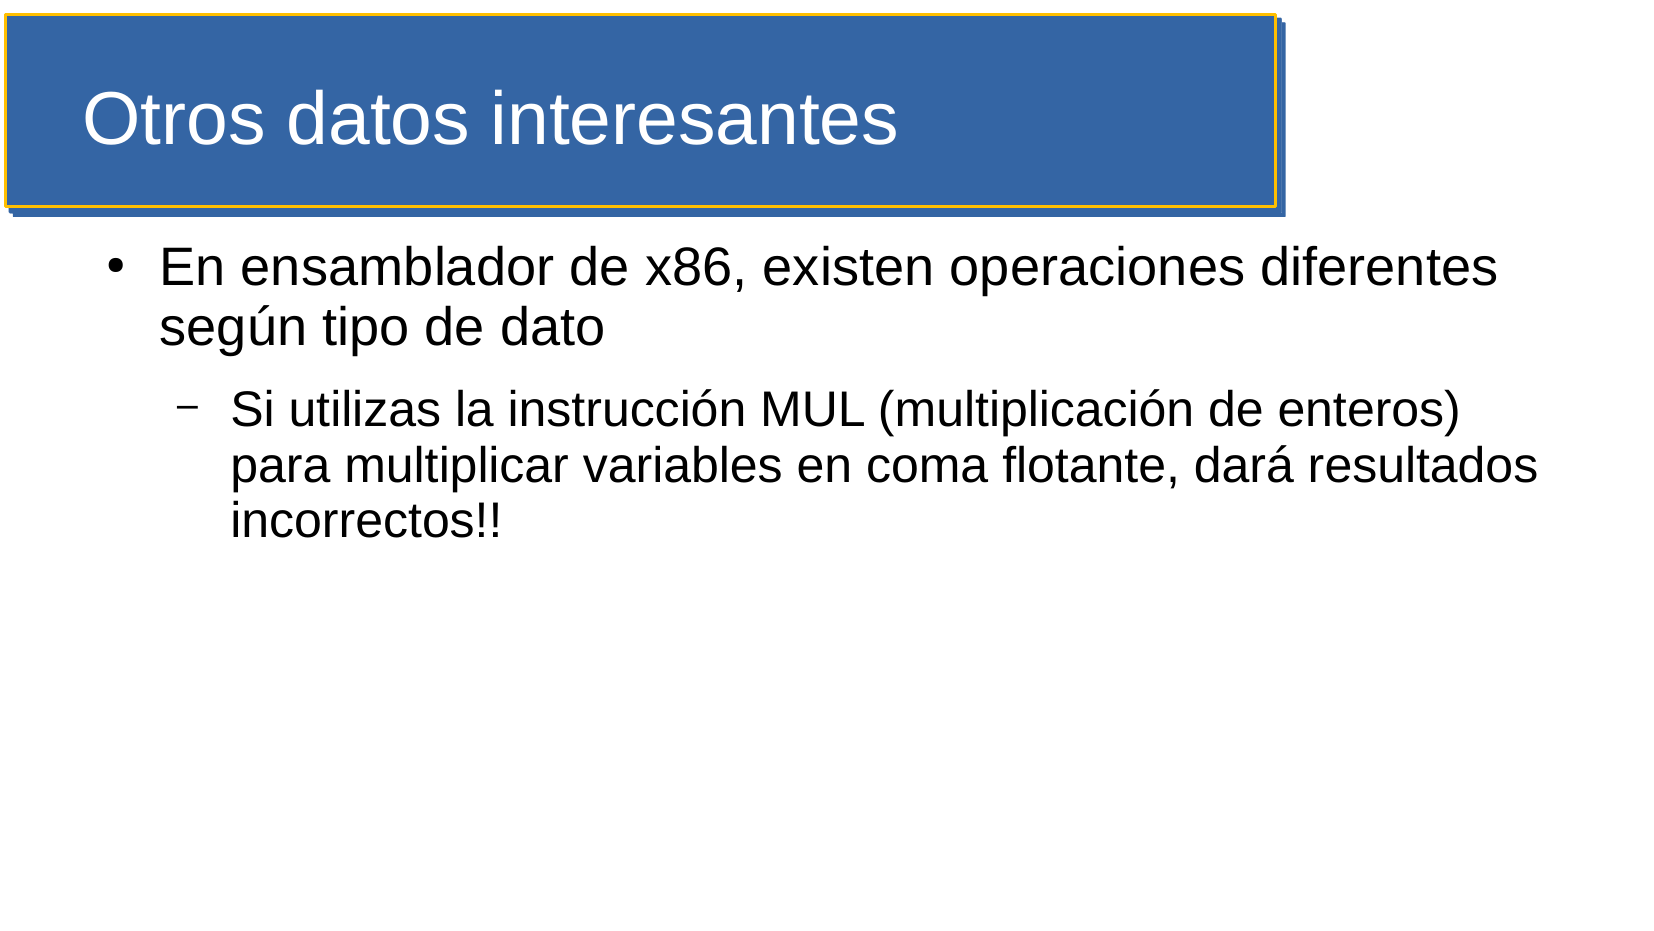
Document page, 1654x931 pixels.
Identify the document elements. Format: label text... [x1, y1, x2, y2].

title Otros datos interesantes [82, 44, 1235, 192]
list En ensamblador de x86, existen operaciones diferentes según tipo de dato Si utilizas la instrucción MUL (multiplicación de enteros) para multiplicar variables en coma flotante, dará resultados incorrectos!! [88, 236, 1565, 798]
